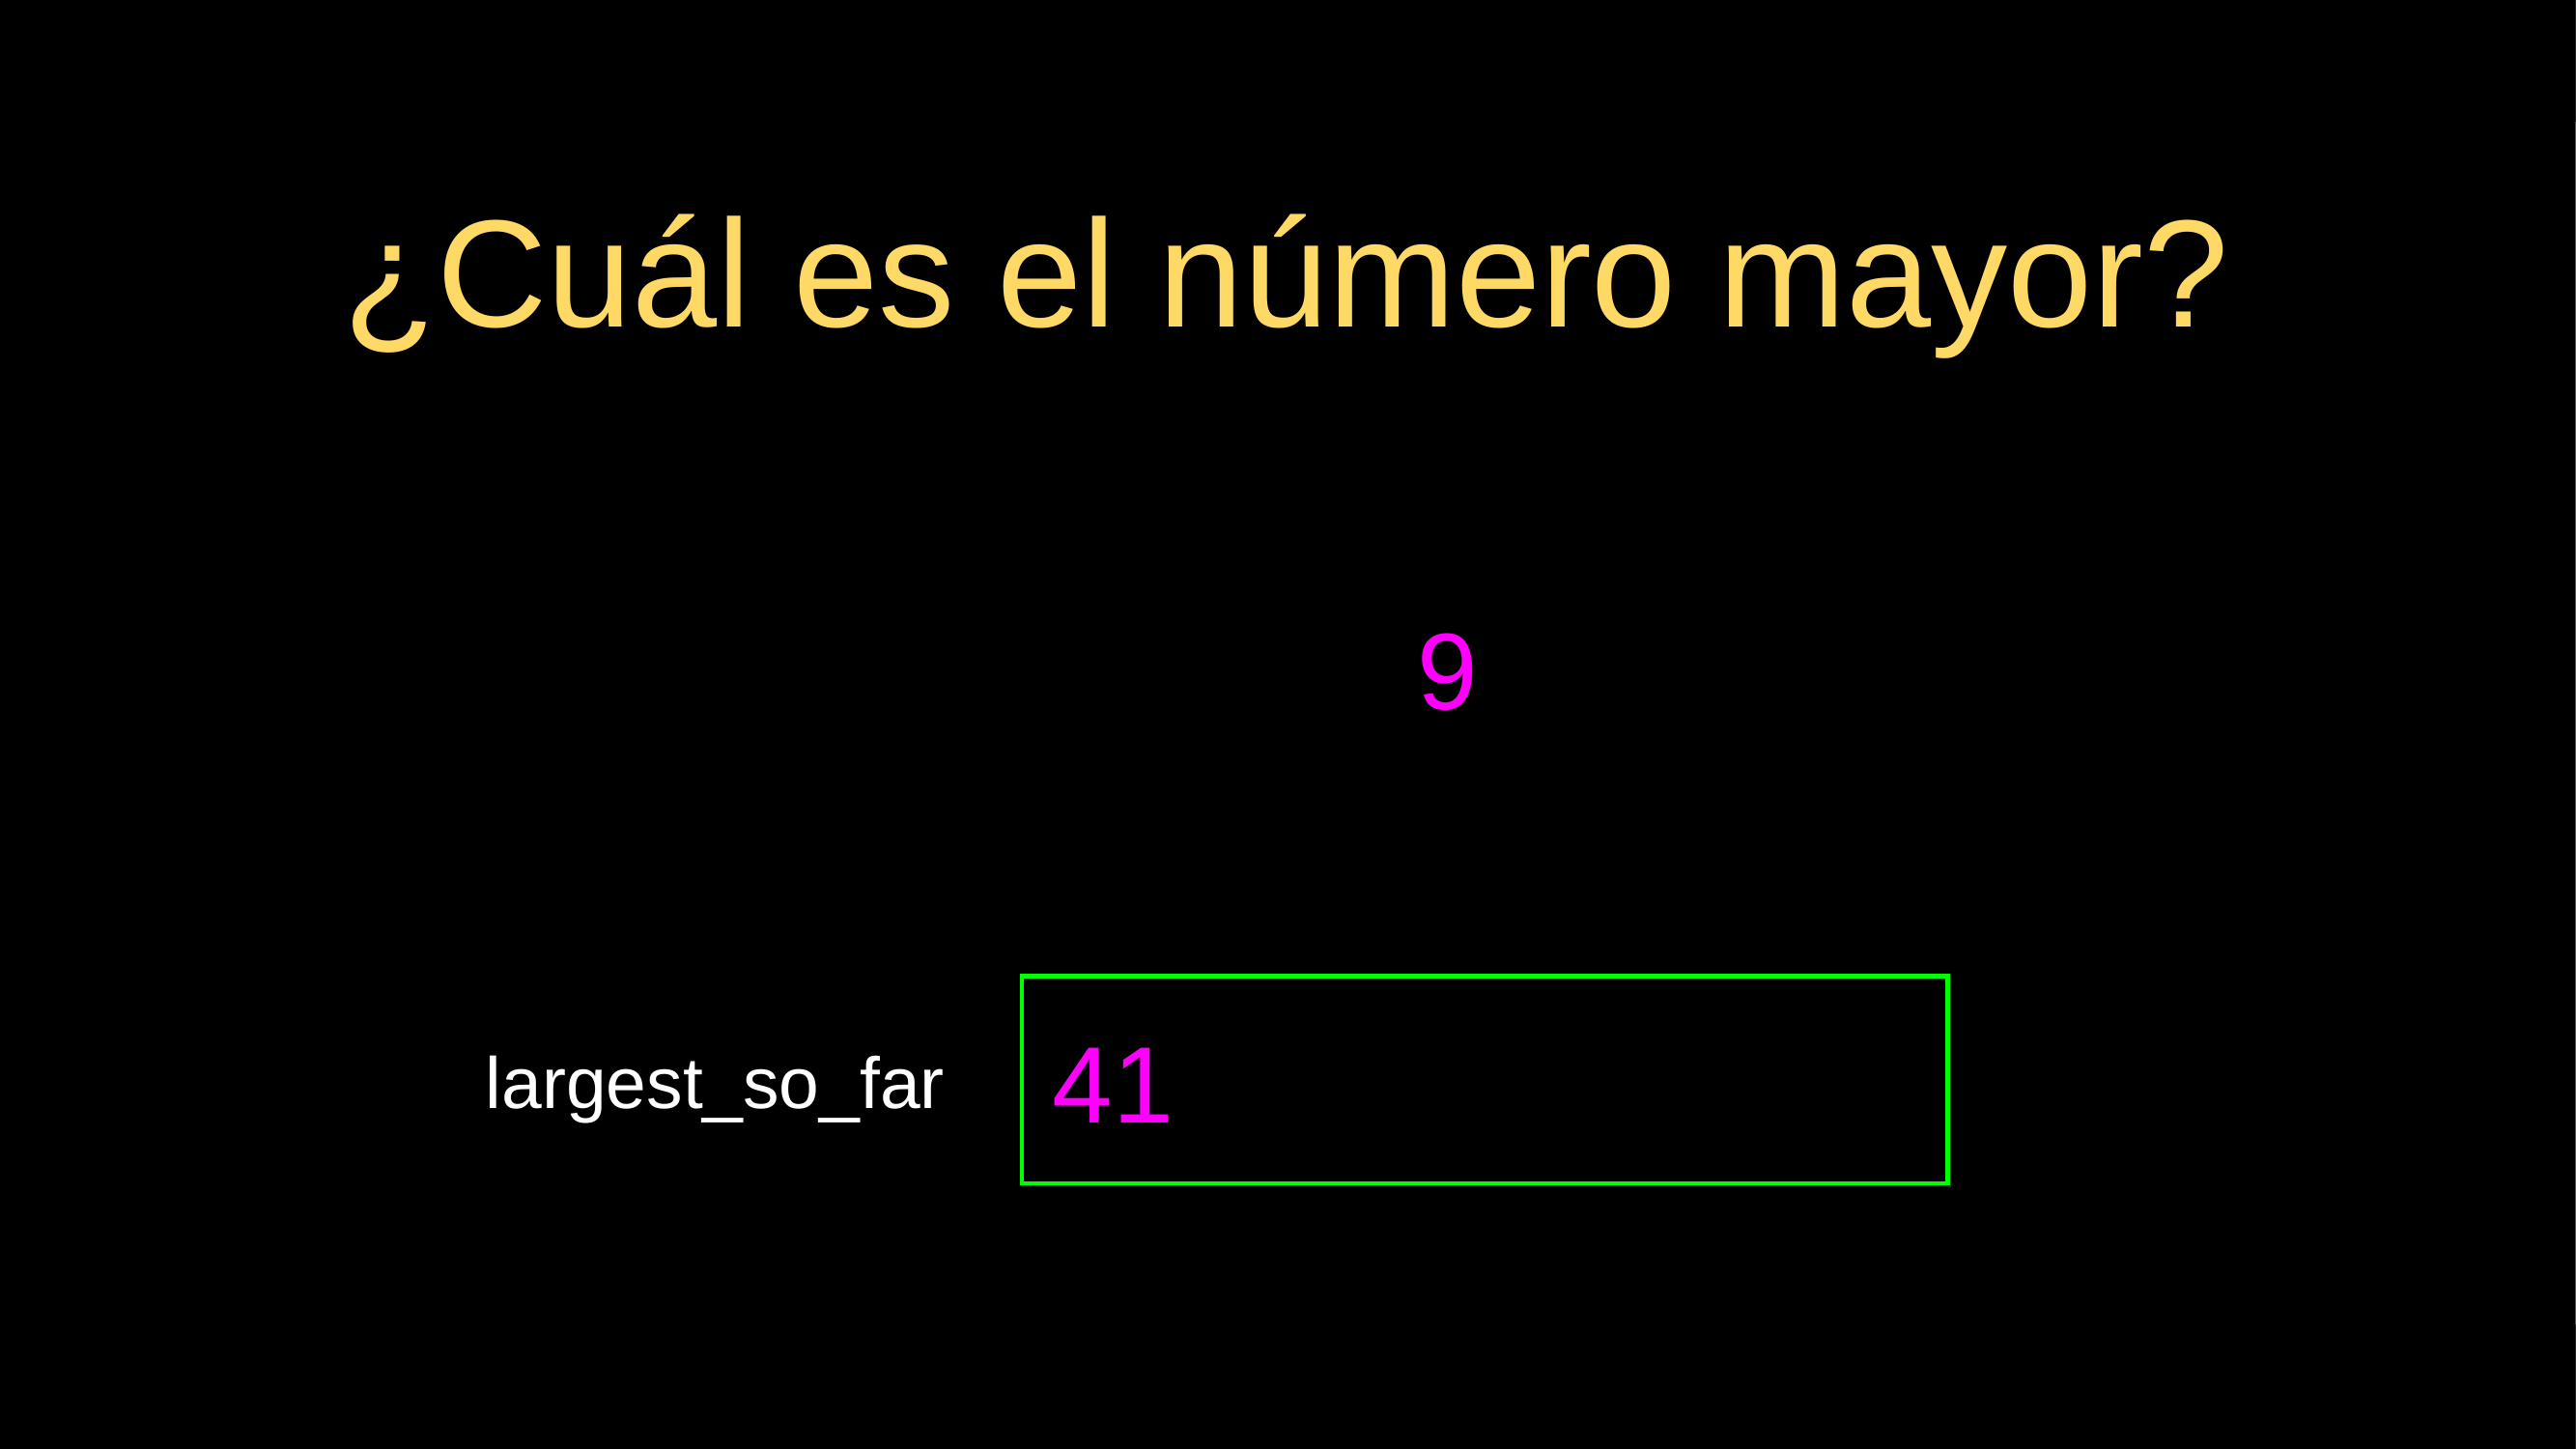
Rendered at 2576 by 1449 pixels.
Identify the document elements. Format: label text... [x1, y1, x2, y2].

text_box largest_so_far [450, 1030, 980, 1129]
text_box 41 [1052, 991, 1388, 1168]
text_box 9 [1417, 572, 1576, 759]
title ¿Cuál es el número mayor? [183, 129, 2392, 403]
